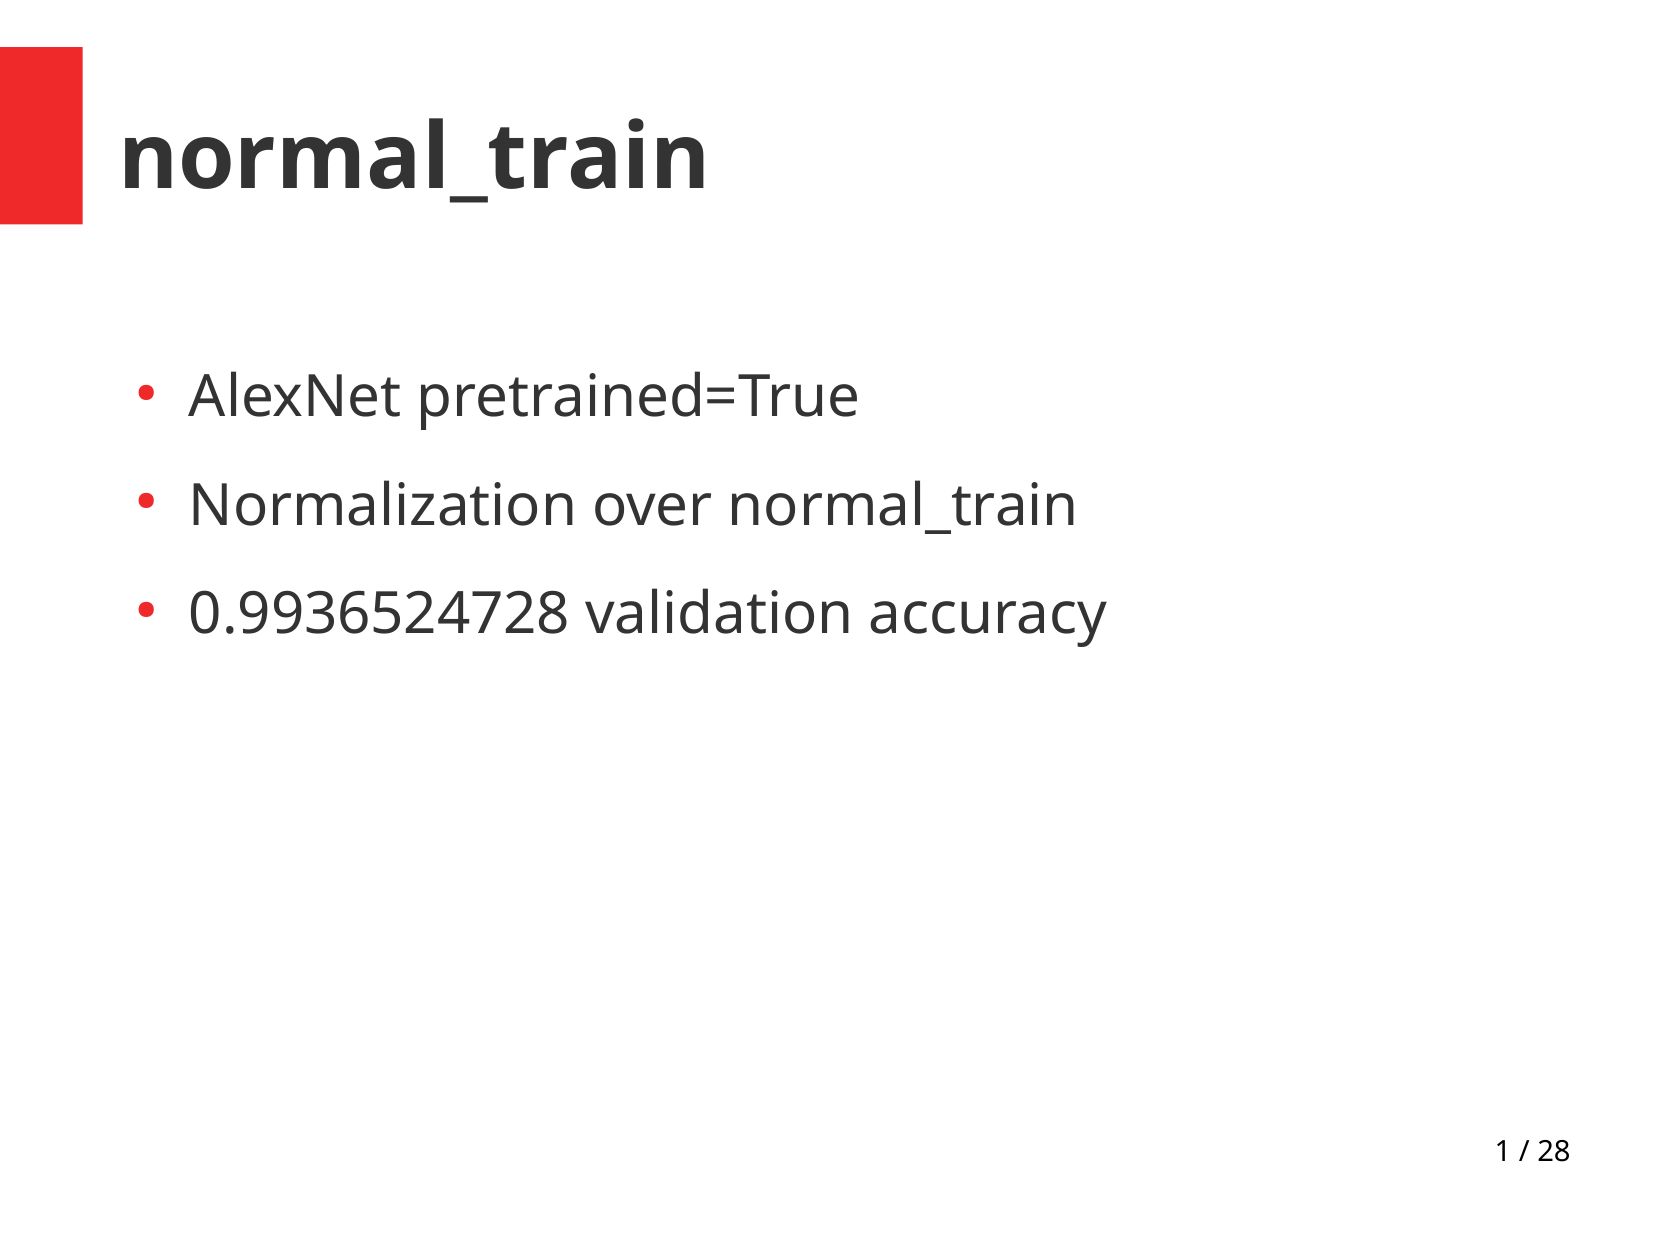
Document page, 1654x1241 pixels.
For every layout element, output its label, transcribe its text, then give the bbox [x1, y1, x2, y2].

list AlexNet pretrained=True Normalization over normal_train 0.9936524728 validation accuracy [118, 354, 1536, 1074]
title normal_train [118, 49, 1571, 257]
